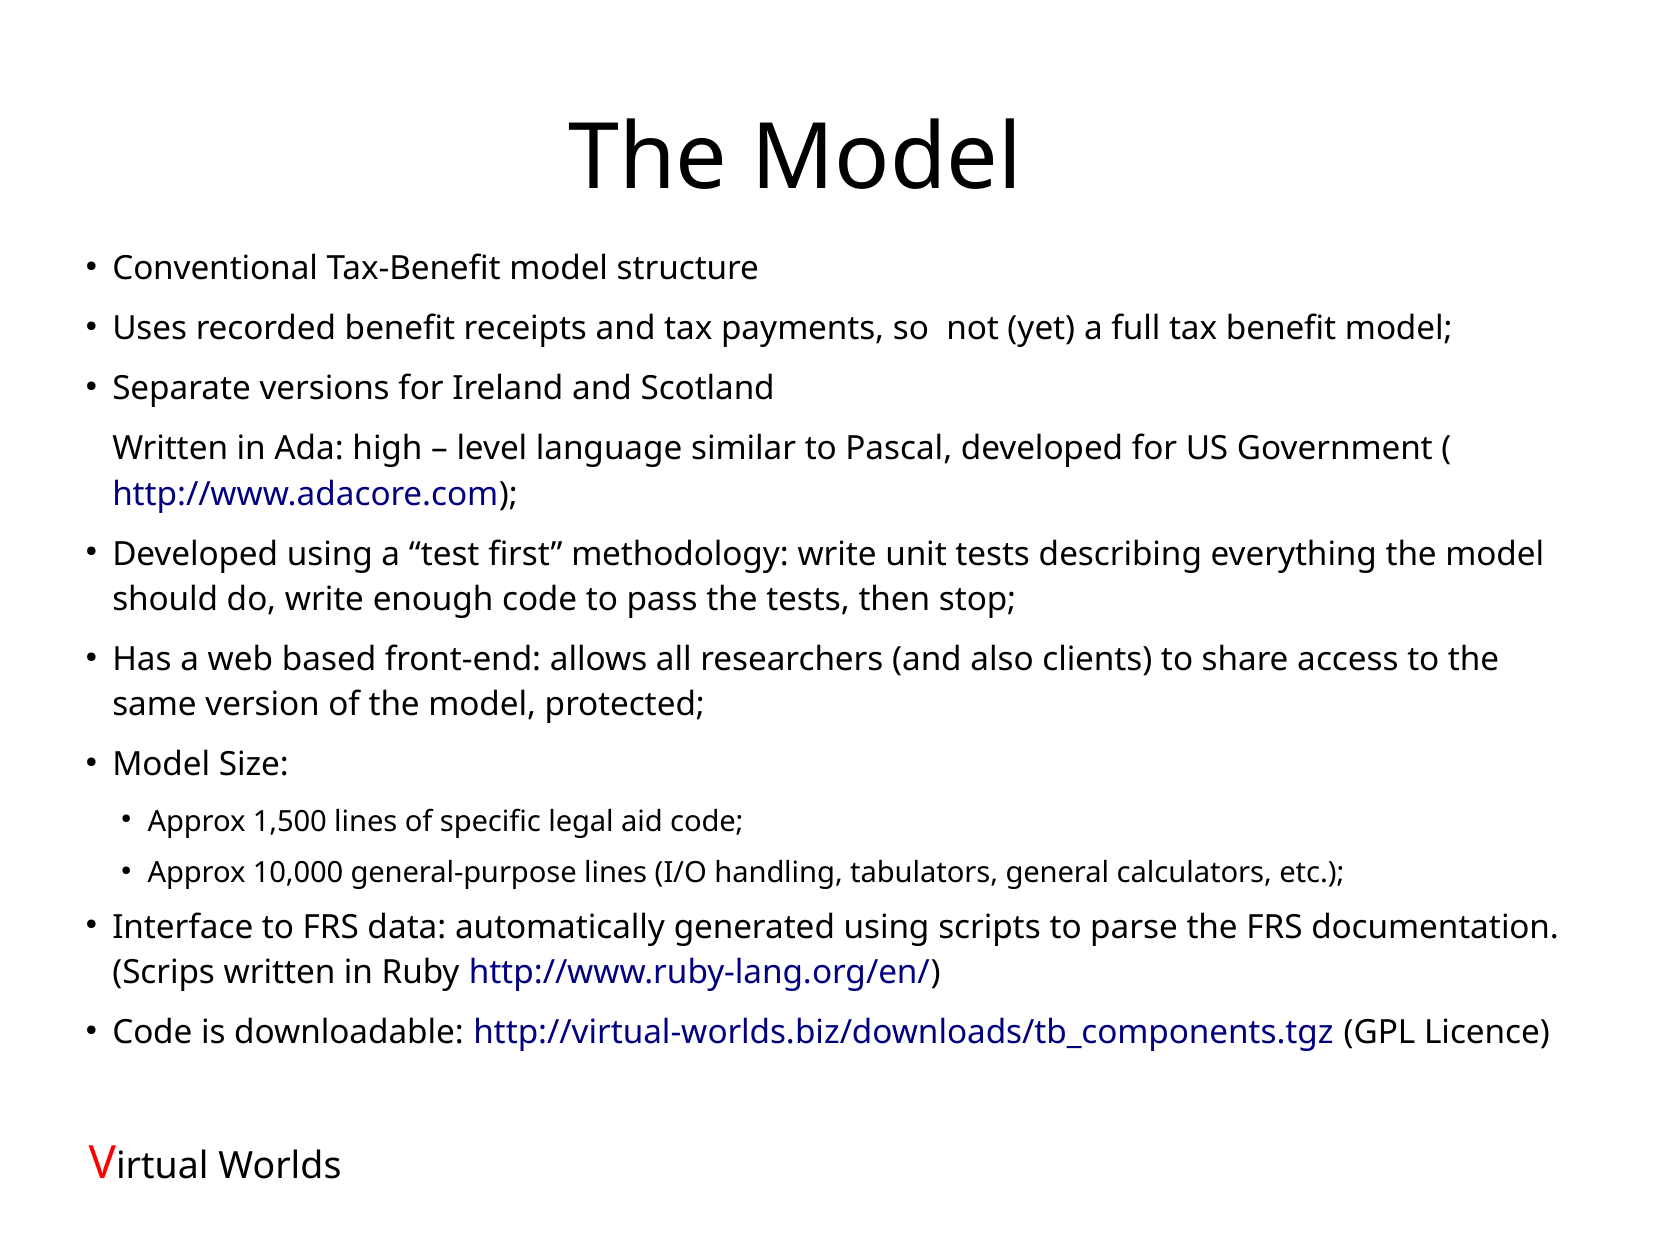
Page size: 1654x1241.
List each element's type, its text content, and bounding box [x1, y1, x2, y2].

list Conventional Tax-Benefit model structure Uses recorded benefit receipts and tax payments, so not (yet) a full tax benefit model; Separate versions for Ireland and Scotland Written in Ada: high – level language similar to Pascal, developed for US Government (http://www.adacore.com); Developed using a “test first” methodology: write unit tests describing everything the model should do, write enough code to pass the tests, then stop; Has a web based front-end: allows all researchers (and also clients) to share access to the same version of the model, protected; Model Size: Approx 1,500 lines of specific legal aid code; Approx 10,000 general-purpose lines (I/O handling, tabulators, general calculators, etc.); Interface to FRS data: automatically generated using scripts to parse the FRS documentation. (Scrips written in Ruby http://www.ruby-lang.org/en/) Code is downloadable: http://virtual-worlds.biz/downloads/tb_components.tgz (GPL Licence) [76, 244, 1565, 1063]
title The Model [82, 56, 1571, 250]
